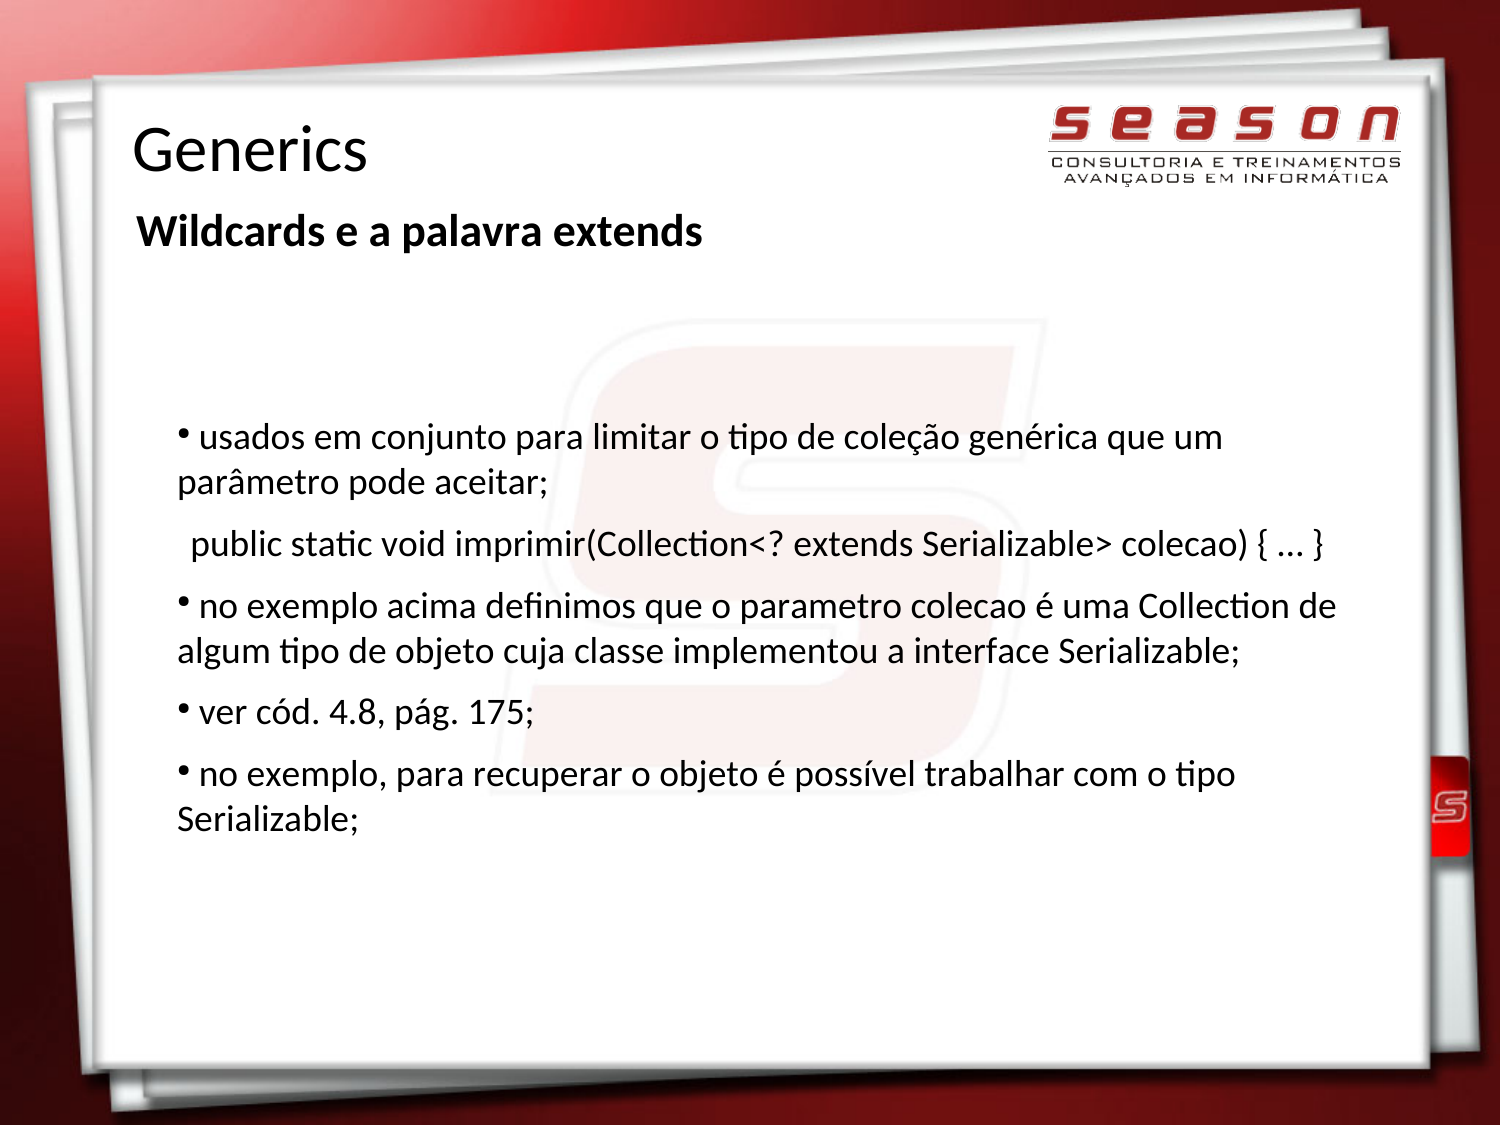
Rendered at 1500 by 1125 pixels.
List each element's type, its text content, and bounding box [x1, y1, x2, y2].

title Generics [118, 33, 1394, 257]
picture [0, 0, 1500, 1125]
text_box Wildcards e a palavra extends [119, 200, 1240, 256]
text_box usados em conjunto para limitar o tipo de coleção genérica que um parâmetro pode aceitar; public static void imprimir(Collection<? extends Serializable> colecao) { … } no exemplo acima definimos que o parametro colecao é uma Collection de algum tipo de objeto cuja classe implementou a interface Serializable; ver cód. 4.8, pág. 175; no exemplo, para recuperar o objeto é possível trabalhar com o tipo Serializable; [177, 357, 1359, 894]
